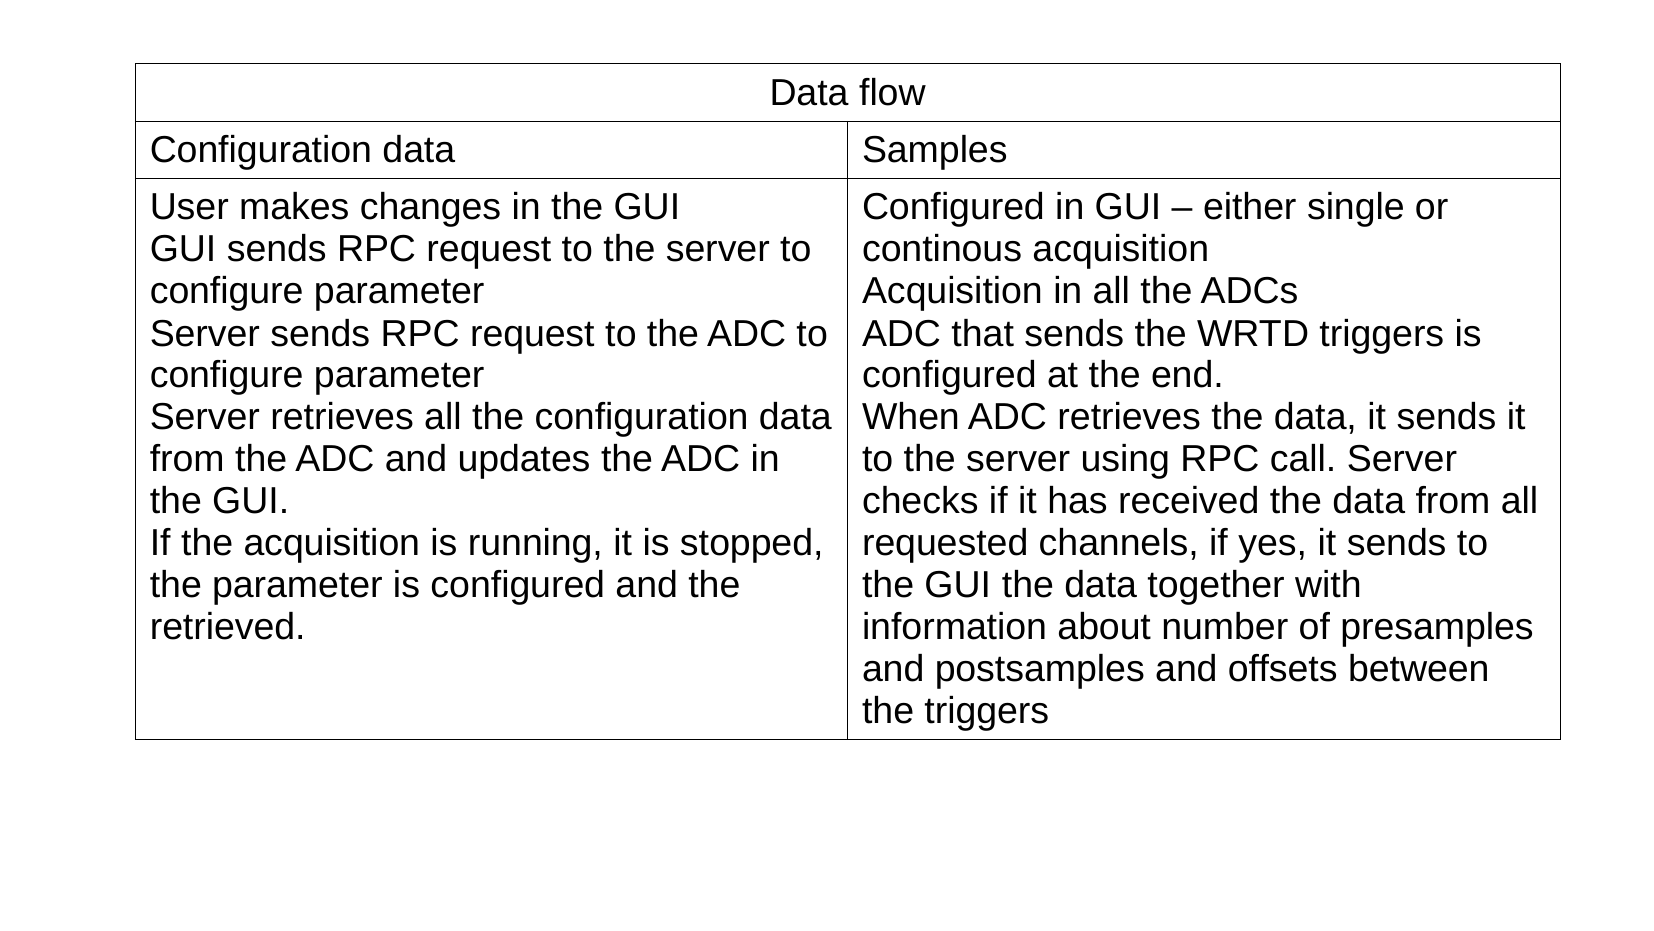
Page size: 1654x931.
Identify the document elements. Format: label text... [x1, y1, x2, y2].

table_cell Configured in GUI – either single or continous acquisition Acquisition in all the ADCs ADC that sends the WRTD triggers is configured at the end. When ADC retrieves the data, it sends it to the server using RPC call. Server checks if it has received the data from all requested channels, if yes, it sends to the GUI the data together with information about number of presamples and postsamples and offsets between the triggers [848, 179, 1560, 739]
table_cell Samples [848, 122, 1560, 178]
table_cell User makes changes in the GUI GUI sends RPC request to the server to configure parameter Server sends RPC request to the ADC to configure parameter Server retrieves all the configuration data from the ADC and updates the ADC in the GUI. If the acquisition is running, it is stopped, the parameter is configured and the retrieved. [136, 179, 847, 739]
table_header Data flow [136, 64, 1560, 121]
table_cell Configuration data [136, 122, 847, 178]
